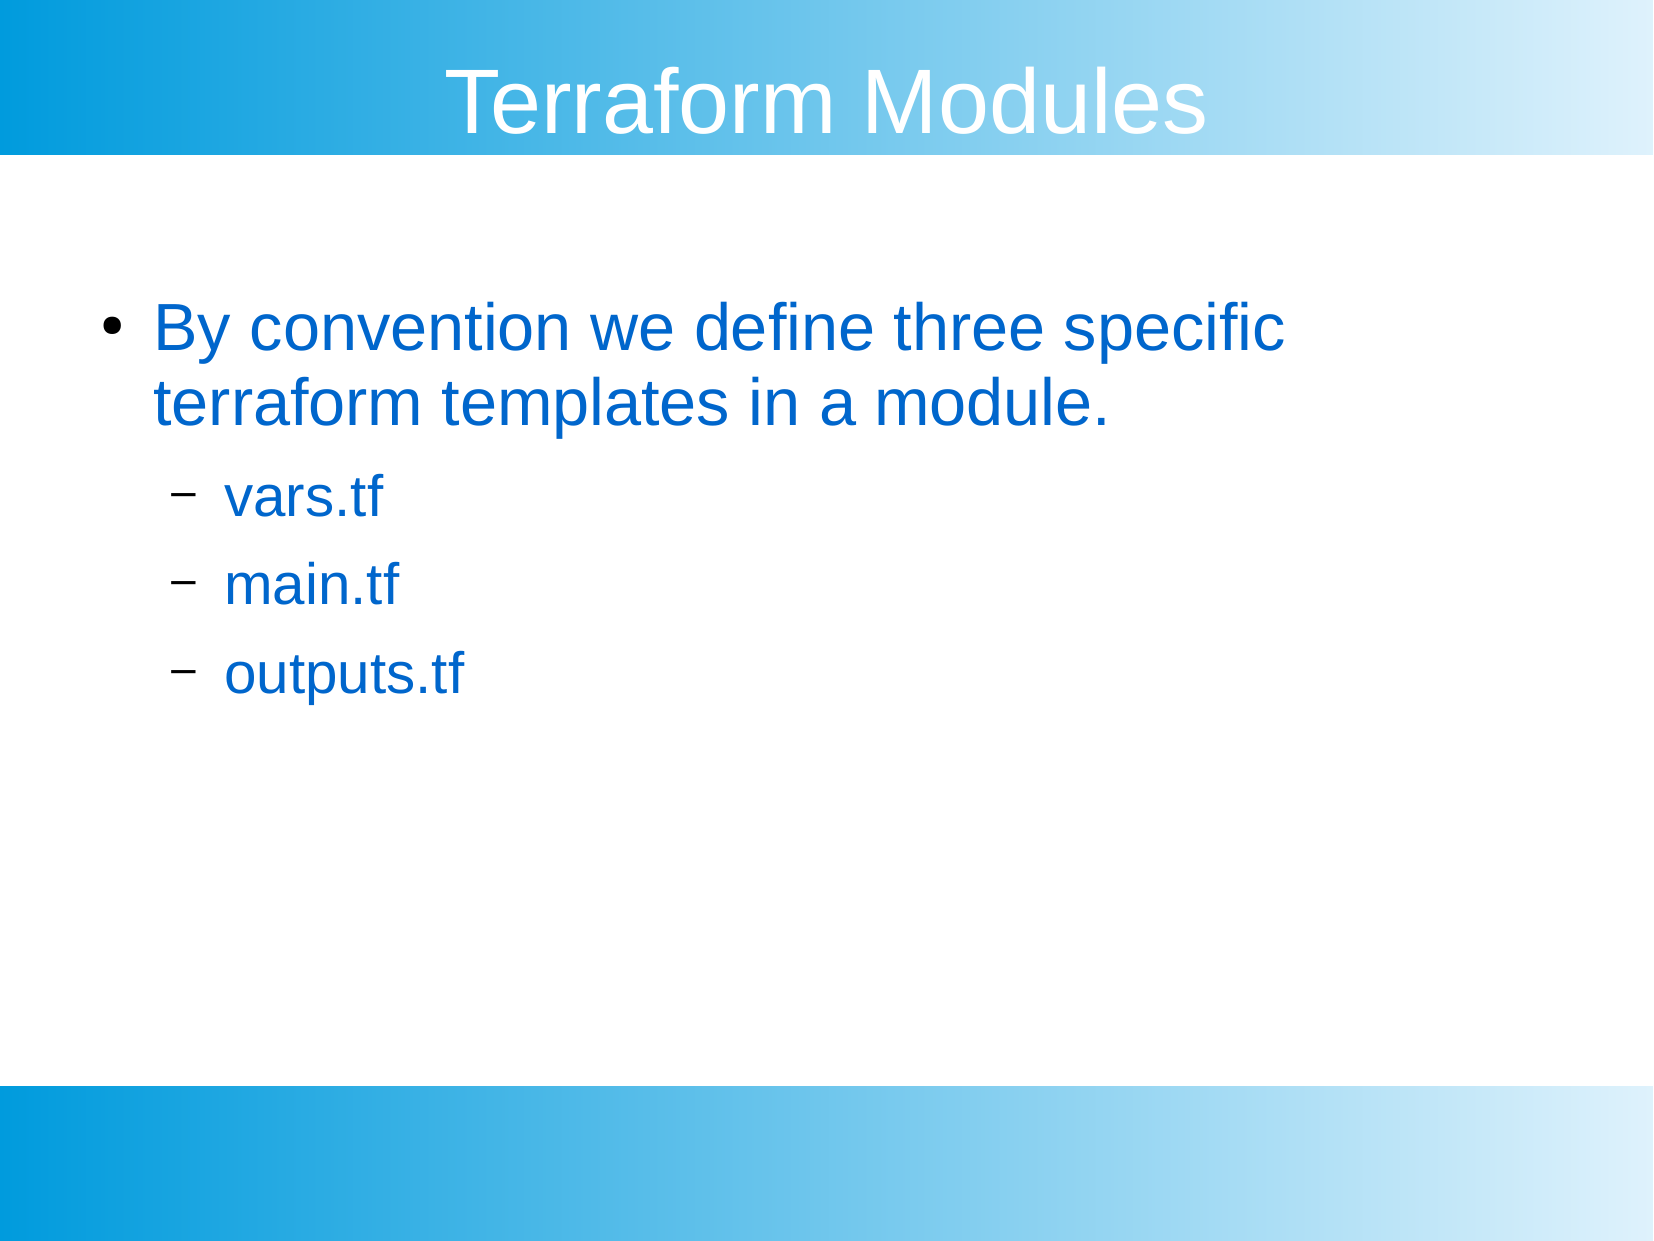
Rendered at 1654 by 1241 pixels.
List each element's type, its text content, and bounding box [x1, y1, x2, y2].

title Terraform Modules [82, 49, 1571, 155]
list By convention we define three specific terraform templates in a module. vars.tf main.tf outputs.tf [82, 290, 1571, 1010]
